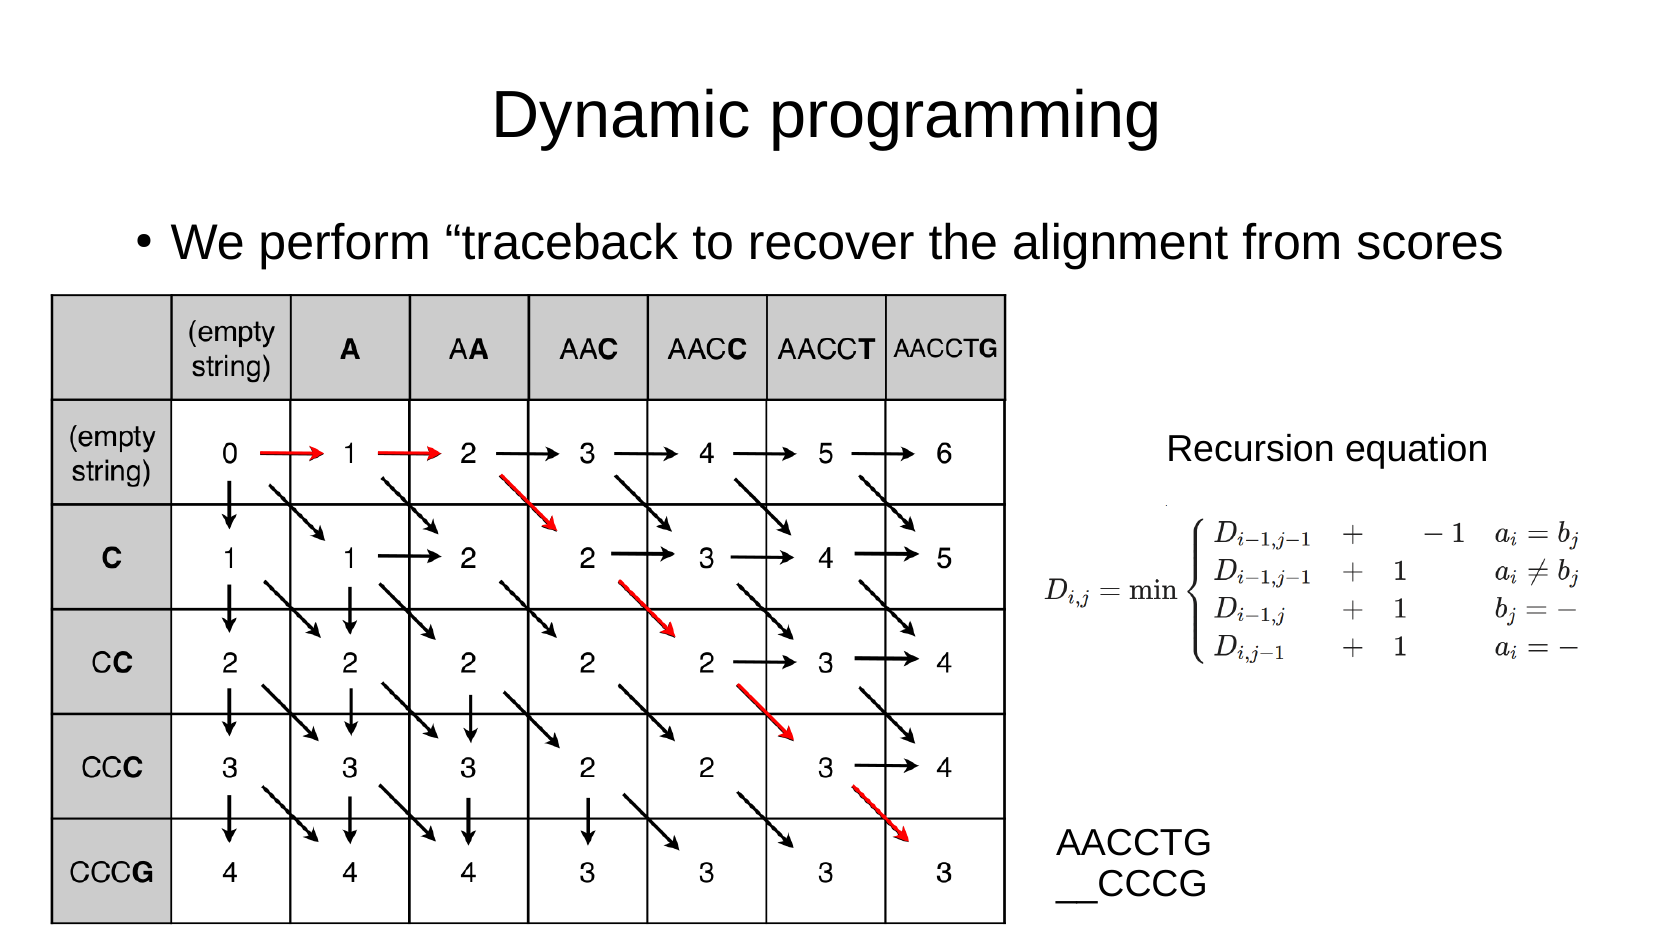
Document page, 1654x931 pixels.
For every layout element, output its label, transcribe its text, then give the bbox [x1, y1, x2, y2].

picture [1038, 505, 1632, 693]
subtitle We perform “traceback to recover the alignment from scores [135, 214, 1624, 754]
text_box Recursion equation [1151, 420, 1574, 478]
picture [40, 290, 1012, 931]
text_box AACCTG __CCCG [1041, 813, 1277, 913]
title Dynamic programming [82, 37, 1571, 193]
